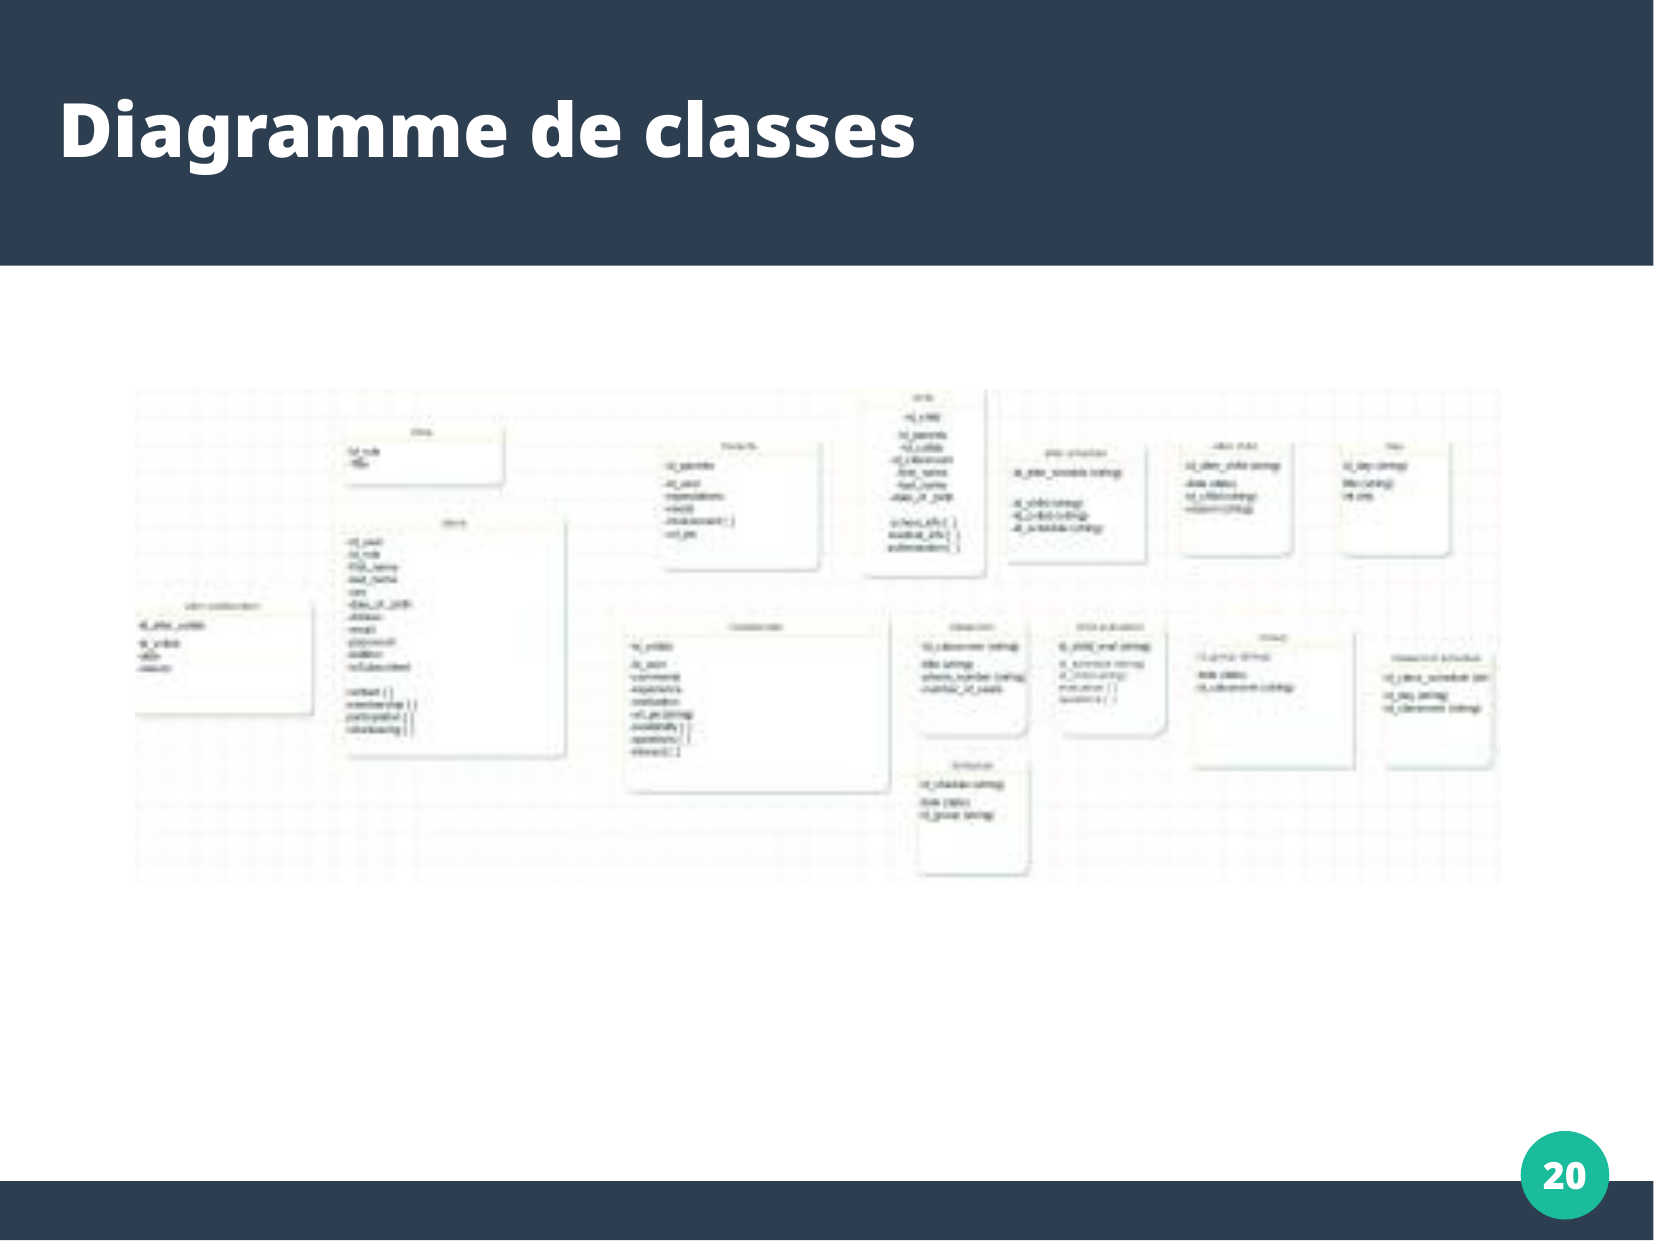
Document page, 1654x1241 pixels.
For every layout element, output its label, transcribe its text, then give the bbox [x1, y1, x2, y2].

picture [135, 389, 1501, 886]
title Diagramme de classes [59, 49, 1595, 207]
